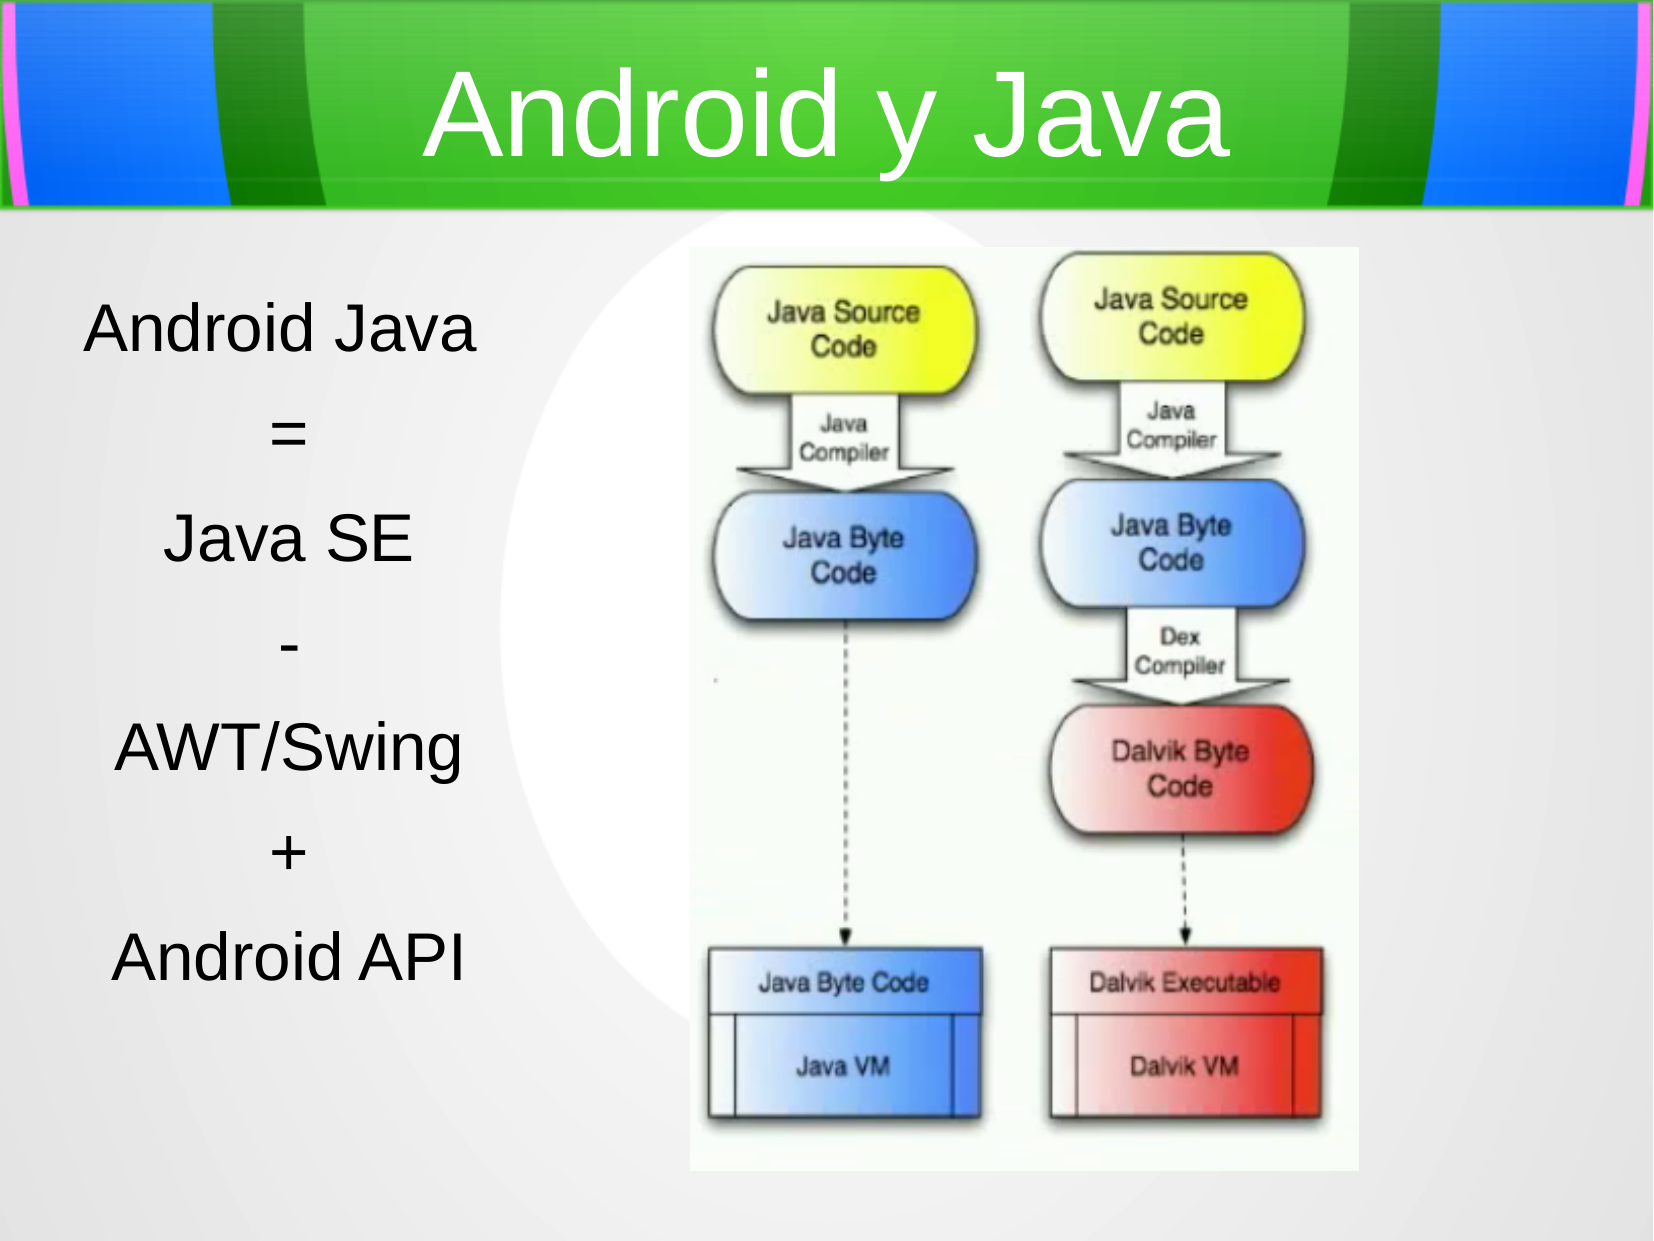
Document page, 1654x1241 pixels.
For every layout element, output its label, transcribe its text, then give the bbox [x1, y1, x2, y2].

title Android y Java [82, 45, 1571, 183]
picture [0, 0, 1654, 1241]
list Android Java = Java SE - AWT/Swing + Android API [82, 290, 497, 1010]
